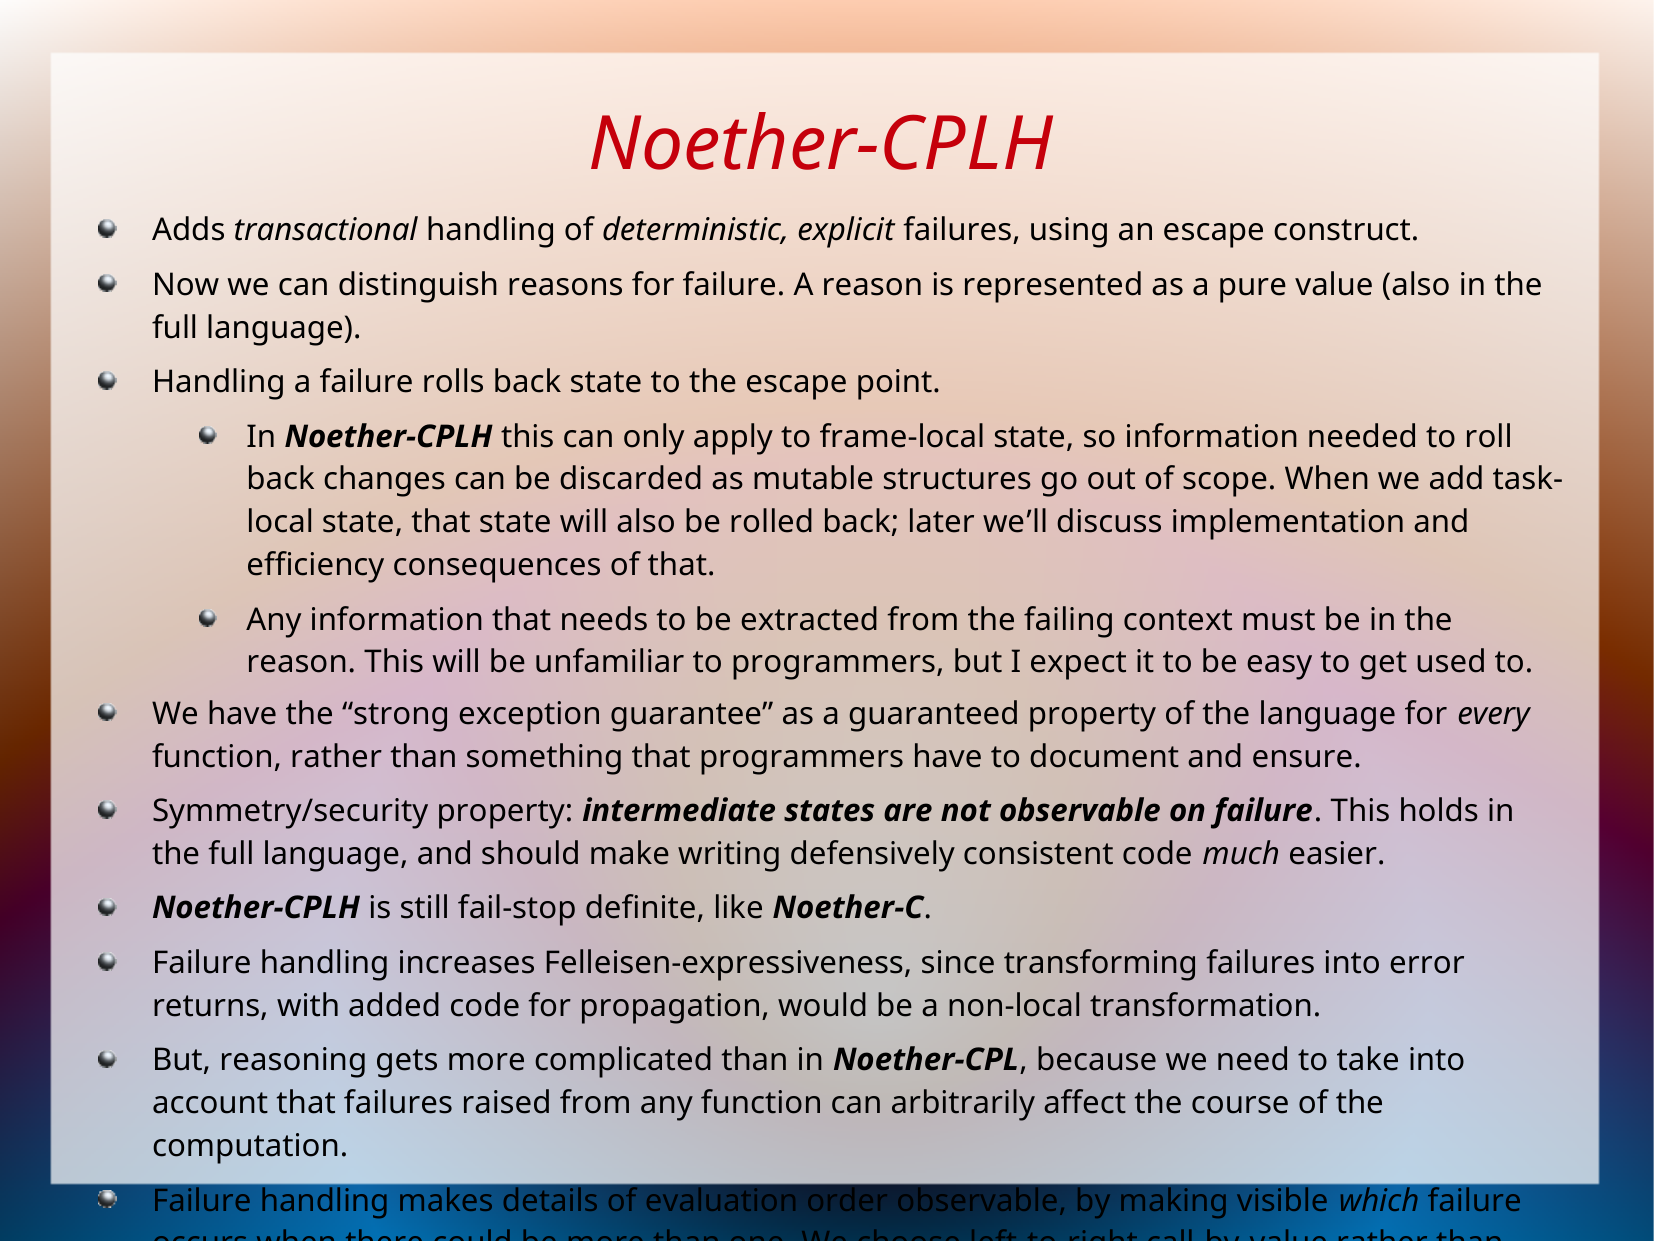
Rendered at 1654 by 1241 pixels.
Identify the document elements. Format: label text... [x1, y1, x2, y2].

title Noether-CPLH [76, 43, 1565, 237]
picture [0, 0, 1654, 1241]
list Adds transactional handling of deterministic, explicit failures, using an escape construct. Now we can distinguish reasons for failure. A reason is represented as a pure value (also in the full language). Handling a failure rolls back state to the escape point. In Noether-CPLH this can only apply to frame-local state, so information needed to roll back changes can be discarded as mutable structures go out of scope. When we add task-local state, that state will also be rolled back; later we’ll discuss implementation and efficiency consequences of that. Any information that needs to be extracted from the failing context must be in the reason. This will be unfamiliar to programmers, but I expect it to be easy to get used to. We have the “strong exception guarantee” as a guaranteed property of the language for every function, rather than something that programmers have to document and ensure. Symmetry/security property: intermediate states are not observable on failure. This holds in the full language, and should make writing defensively consistent code much easier. Noether-CPLH is still fail-stop definite, like Noether-C. Failure handling increases Felleisen-expressiveness, since transforming failures into error returns, with added code for propagation, would be a non-local transformation. But, reasoning gets more complicated than in Noether-CPL, because we need to take into account that failures raised from any function can arbitrarily affect the course of the computation. Failure handling makes details of evaluation order observable, by making visible which failure occurs when there could be more than one. We choose left-to-right call-by-value rather than making evaluation order unspecified as in Haskell, because we want failure handling (and full mutable state) to be available in a deterministic sublanguage. We choose CBV for the efficiency reasons described in AIM 349 §4 pp 24–26 [Sussman and Steele]. [81, 207, 1570, 1158]
